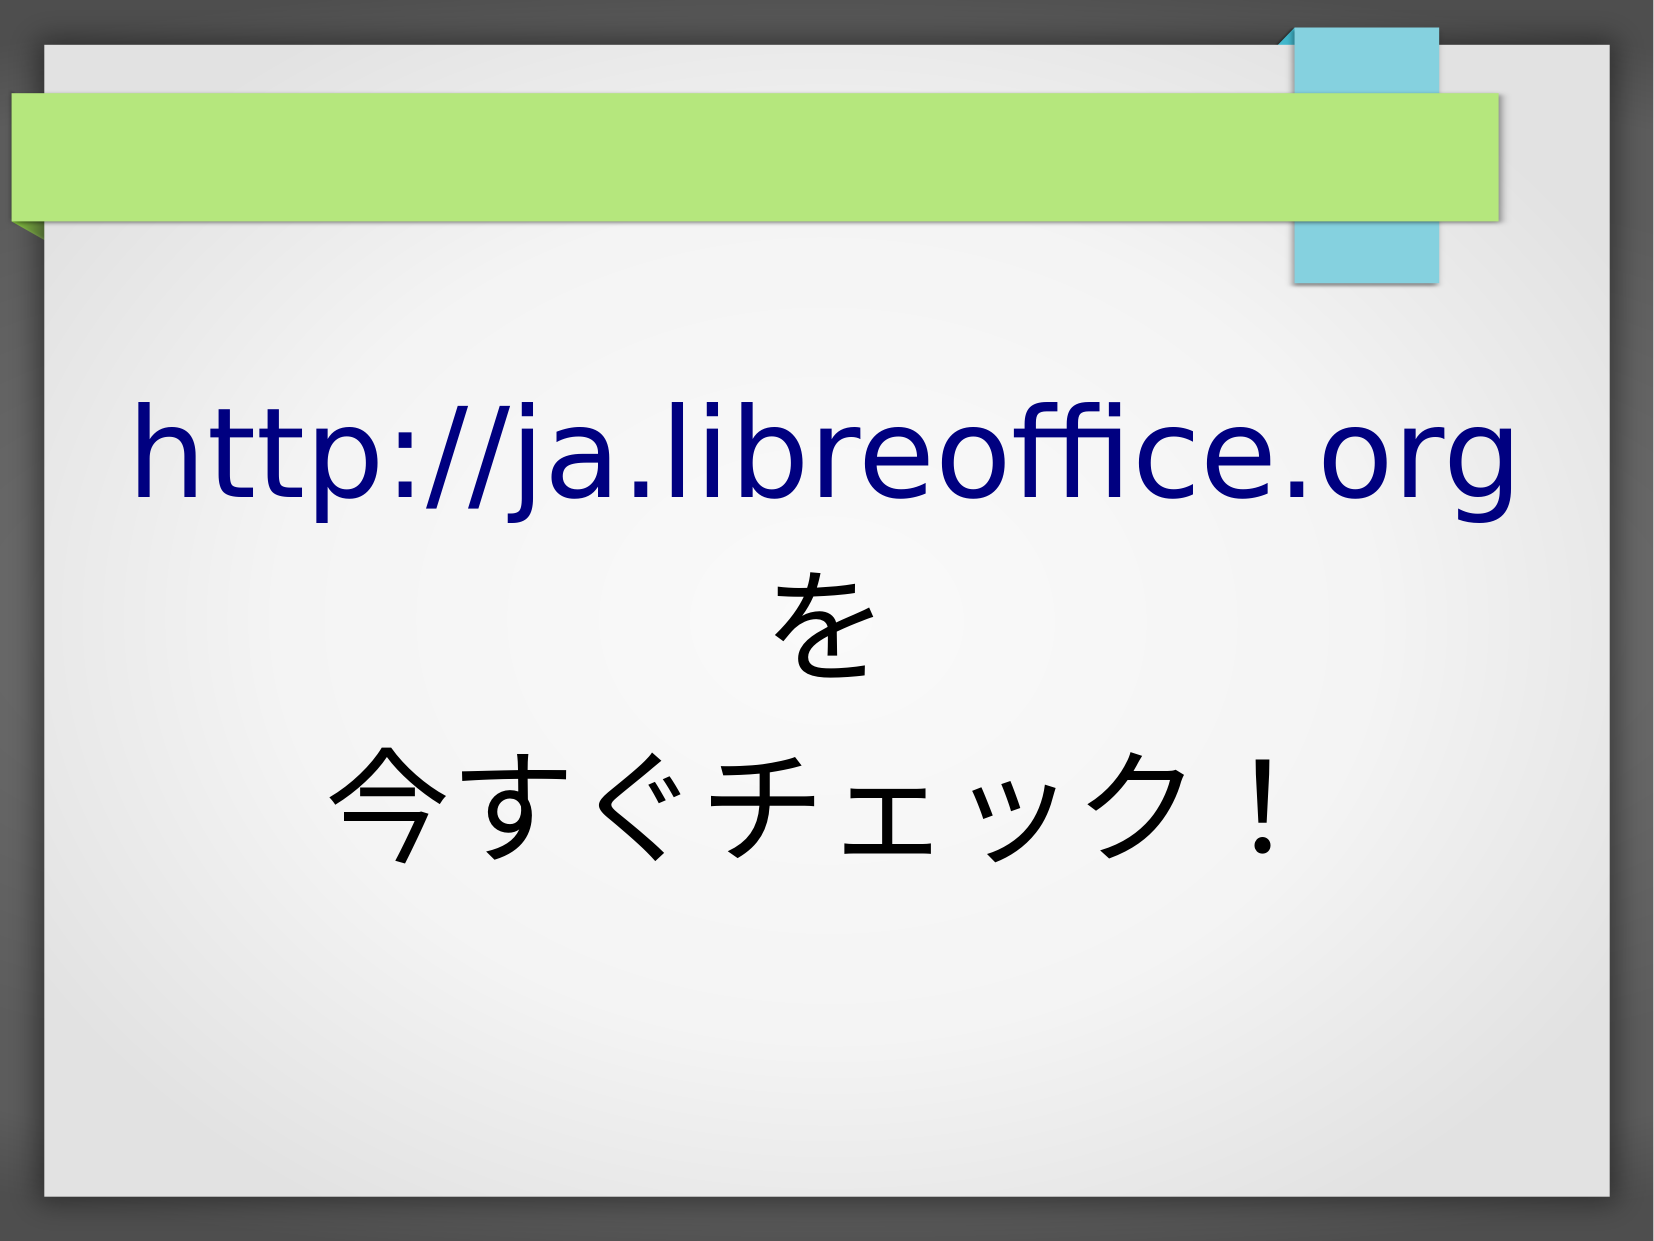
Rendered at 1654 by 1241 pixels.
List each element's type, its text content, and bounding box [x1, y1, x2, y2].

subtitle http://ja.libreoffice.org を 今すぐチェック！ [81, 125, 1570, 1146]
picture [0, 0, 1654, 1241]
